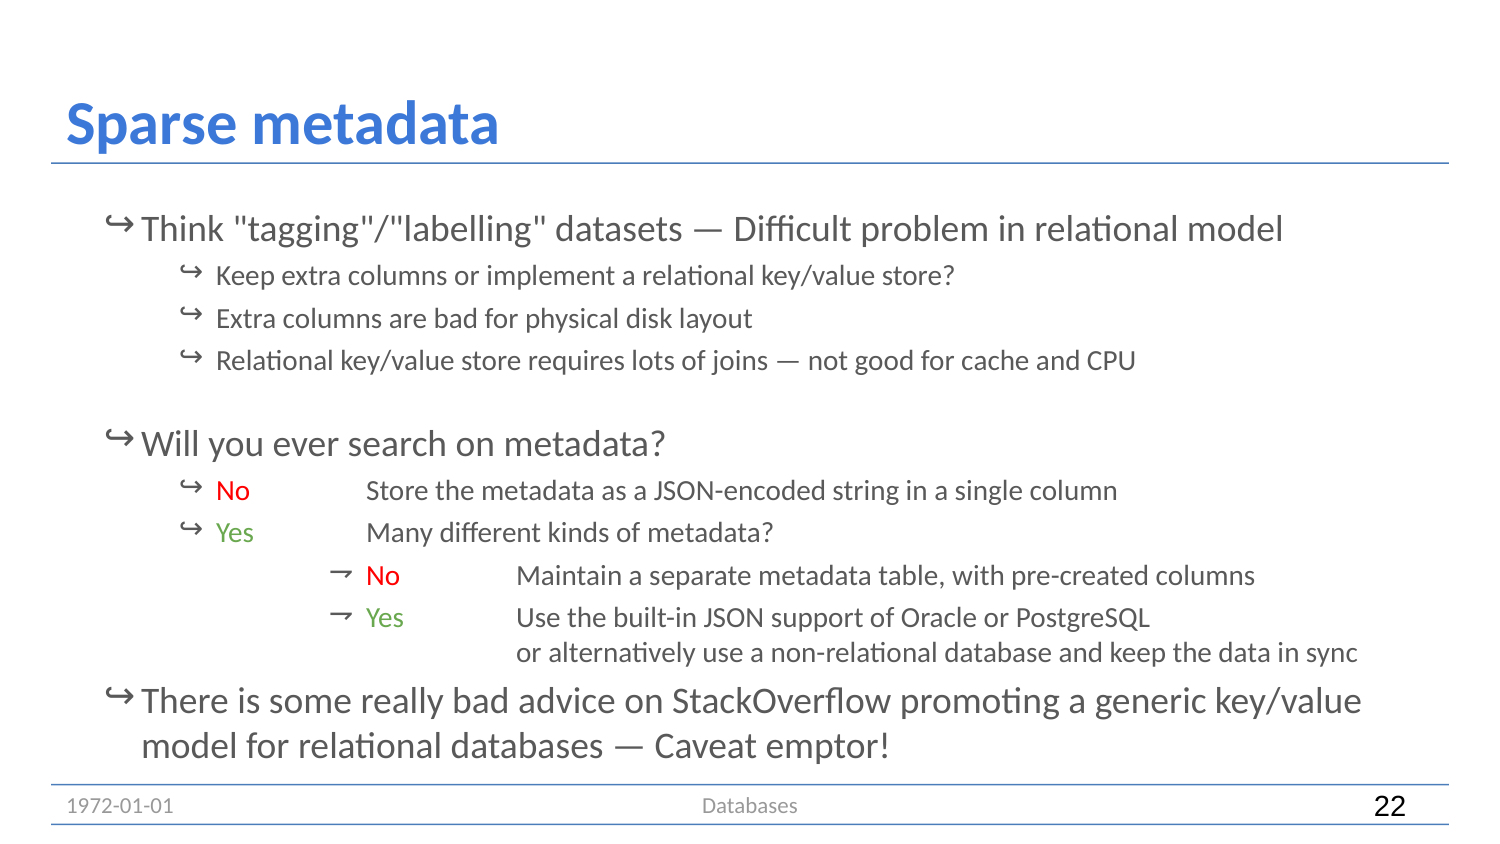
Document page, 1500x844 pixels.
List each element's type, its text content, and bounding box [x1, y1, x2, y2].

title Sparse metadata [51, 72, 1449, 167]
slide_number <number> [1358, 784, 1449, 825]
list Think "tagging"/"labelling" datasets — Difficult problem in relational model Keep extra columns or implement a relational key/value store? Extra columns are bad for physical disk layout Relational key/value store requires lots of joins — not good for cache and CPU Will you ever search on metadata? No Store the metadata as a JSON-encoded string in a single column Yes Many different kinds of metadata? No Maintain a separate metadata table, with pre-created columns Yes Use the built-in JSON support of Oracle or PostgreSQL or alternatively use a non-relational database and keep the data in sync There is some really bad advice on StackOverflow promoting a generic key/value model for relational databases — Caveat emptor! [51, 189, 1449, 750]
